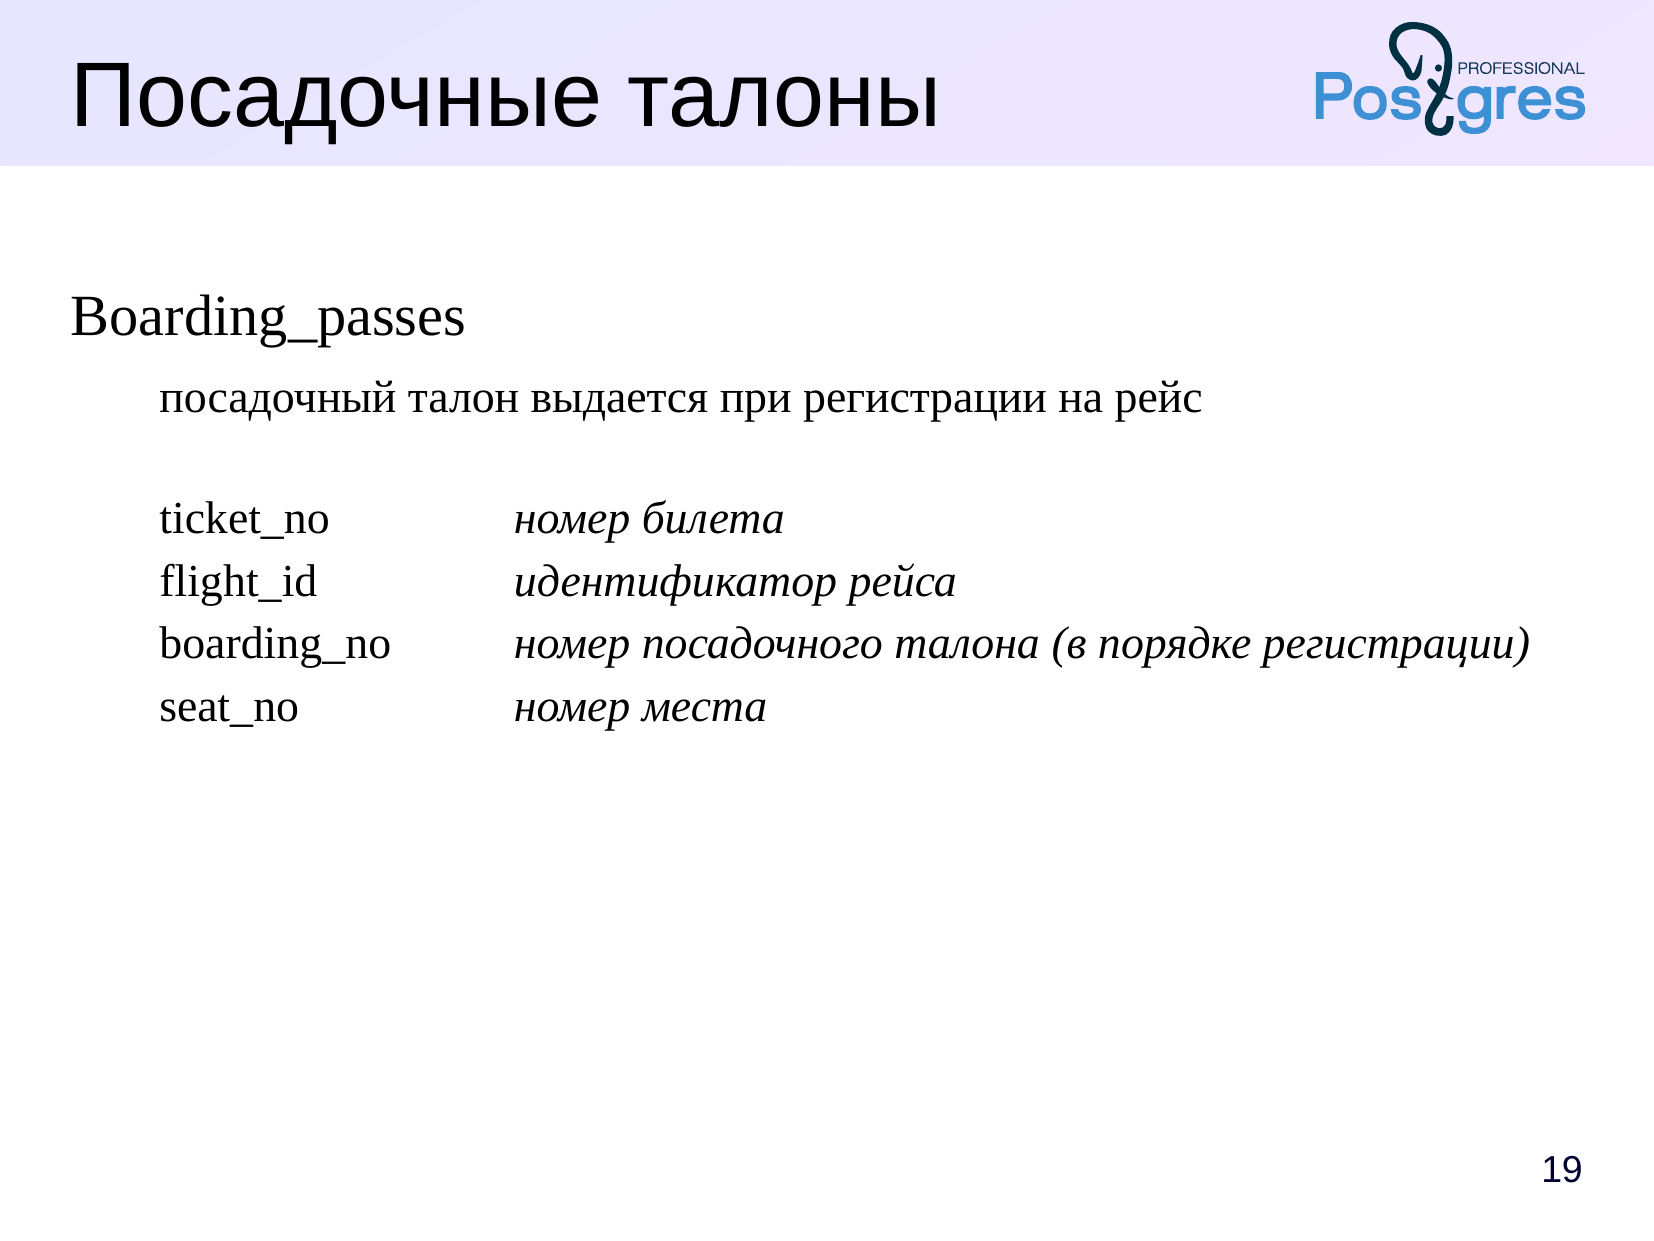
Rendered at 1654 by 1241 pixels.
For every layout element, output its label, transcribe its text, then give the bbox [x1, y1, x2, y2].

list Boarding_passes посадочный талон выдается при регистрации на рейс ticket_no номер билета flight_id идентификатор рейса boarding_no номер посадочного талона (в порядке регистрации) seat_no номер места [70, 283, 1583, 1141]
title Посадочные талоны [70, 43, 1241, 147]
